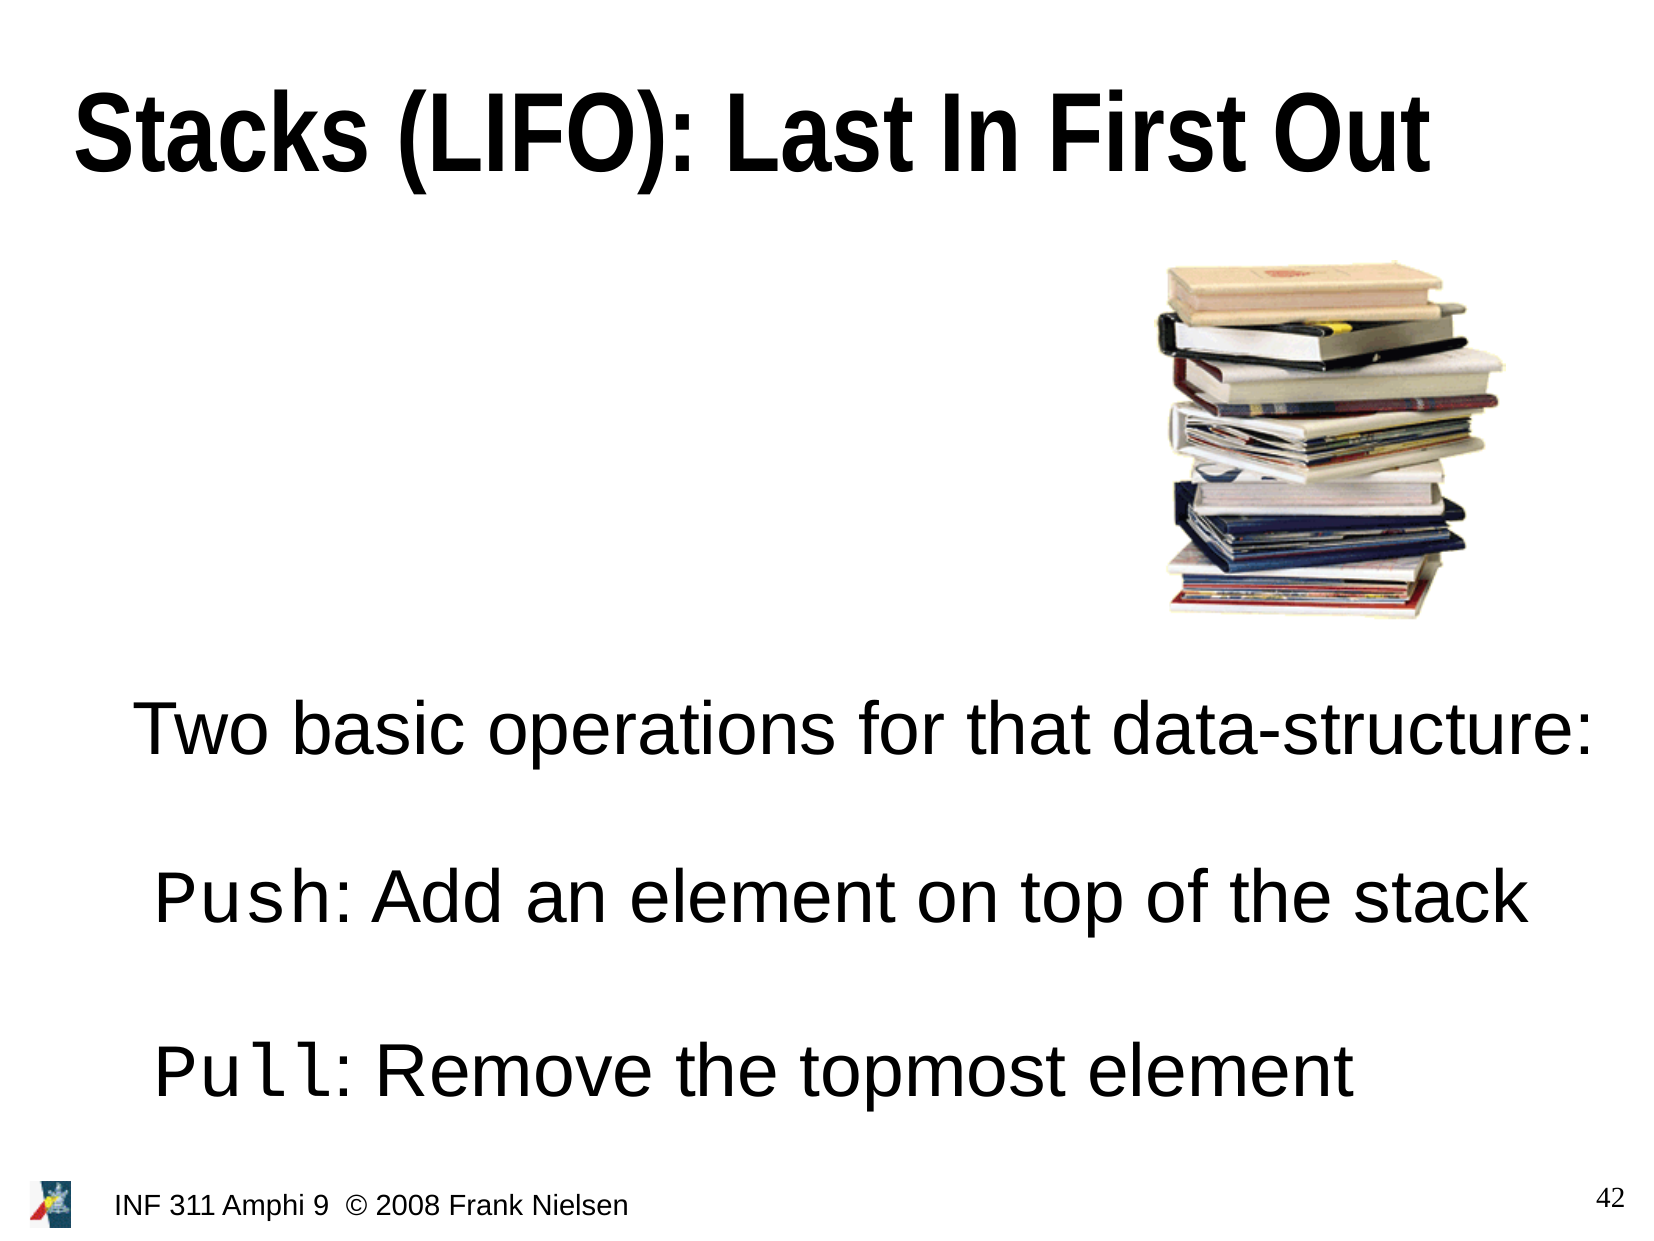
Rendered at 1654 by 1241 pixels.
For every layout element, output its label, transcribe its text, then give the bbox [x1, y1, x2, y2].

picture [29, 1181, 71, 1228]
text_box Two basic operations for that data-structure: Push: Add an element on top of the stack Pull: Remove the topmost element [118, 679, 1611, 1127]
text_box Stacks (LIFO): Last In First Out [59, 59, 1447, 203]
picture [1154, 260, 1506, 621]
